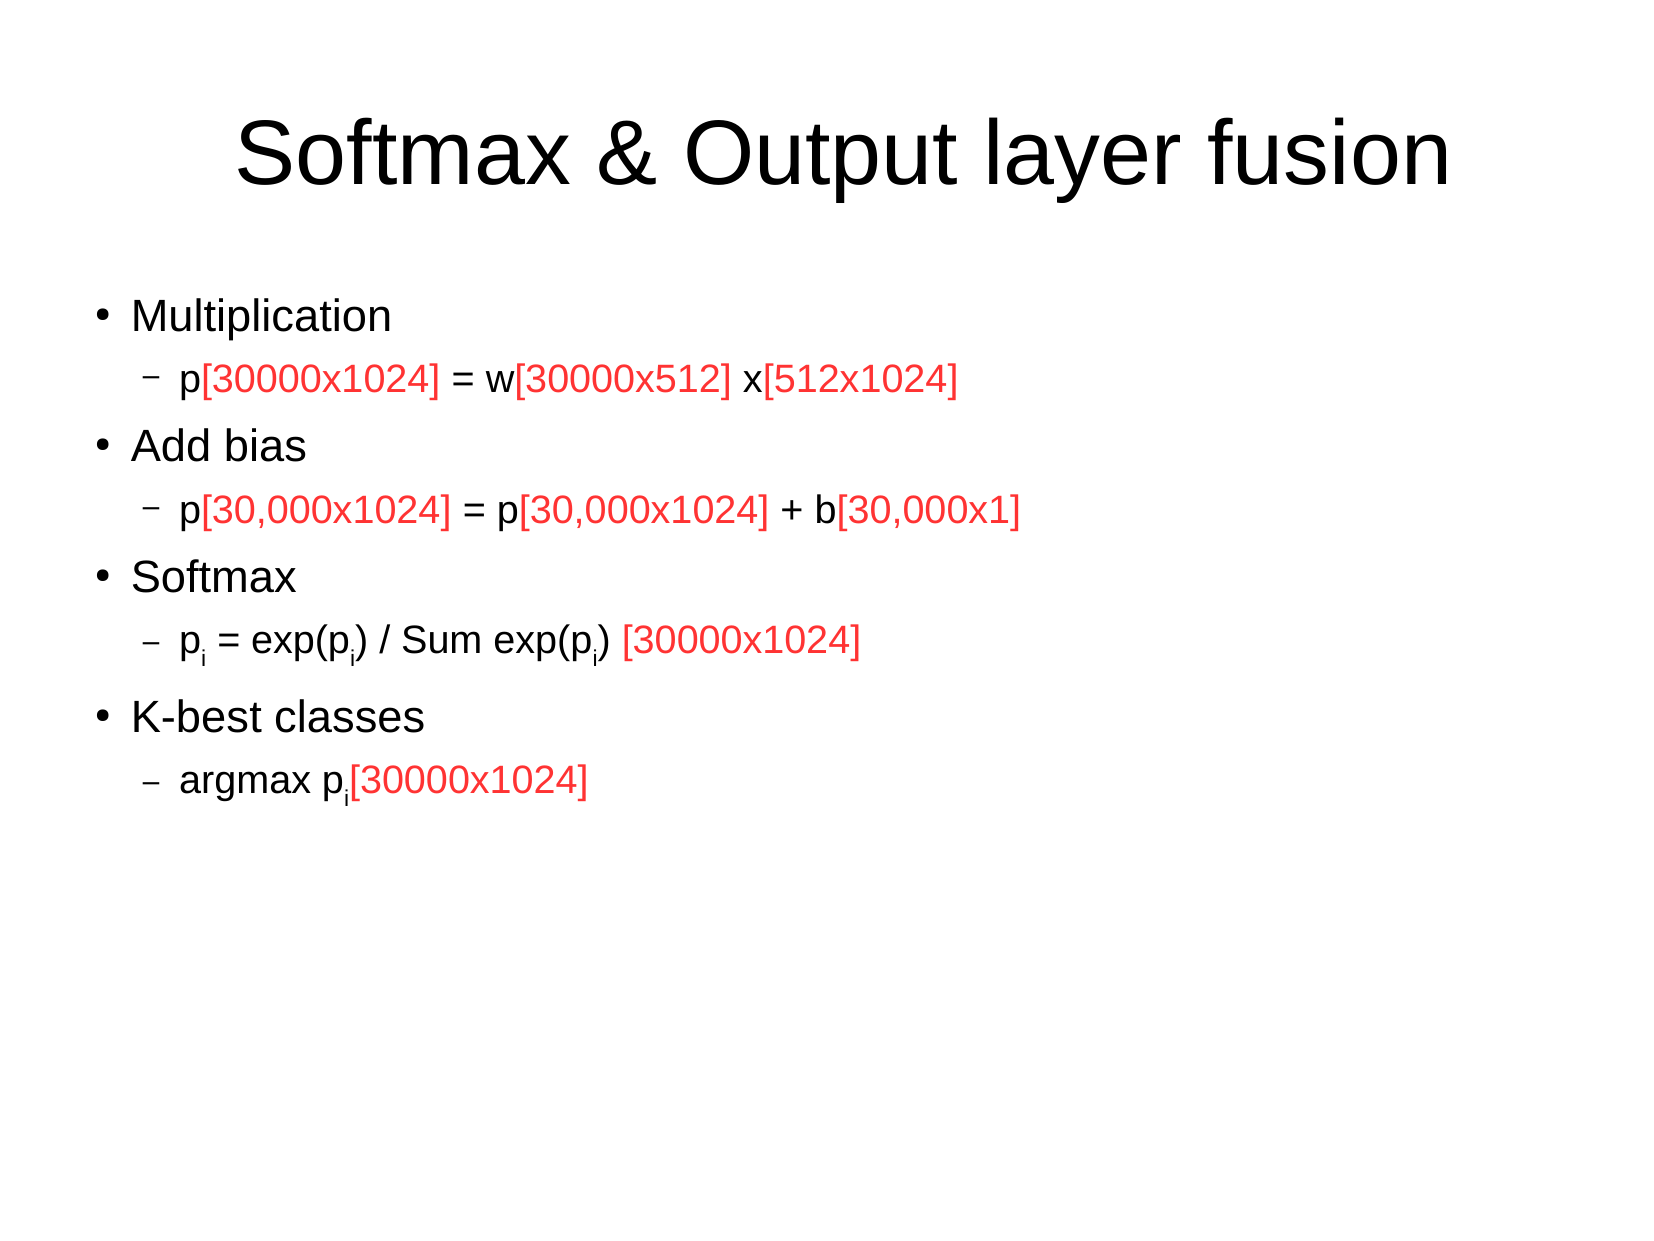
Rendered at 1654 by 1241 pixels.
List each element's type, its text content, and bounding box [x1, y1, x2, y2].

list Multiplication p[30000x1024] = w[30000x512] x[512x1024] Add bias p[30,000x1024] = p[30,000x1024] + b[30,000x1] Softmax pi = exp(pi) / Sum exp(pi) [30000x1024] K-best classes argmax pi[30000x1024] [82, 290, 1571, 815]
title Softmax & Output layer fusion [82, 49, 1571, 257]
